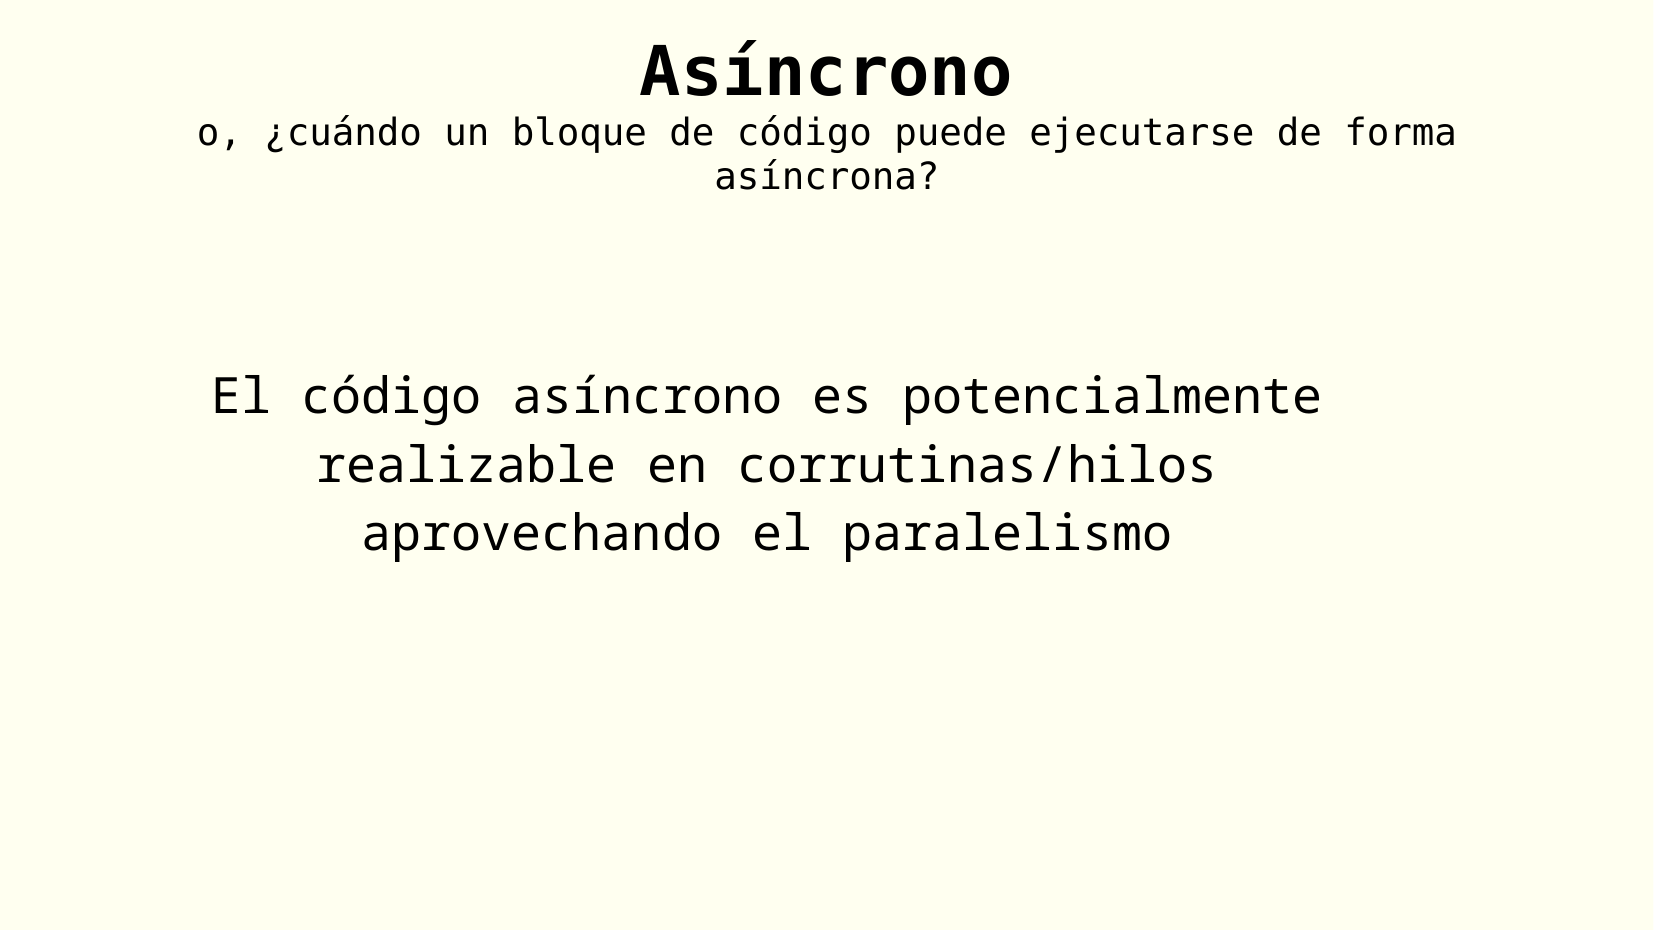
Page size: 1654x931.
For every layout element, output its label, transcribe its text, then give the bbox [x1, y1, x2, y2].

text_box El código asíncrono es potencialmente realizable en corrutinas/hilos aprovechando el paralelismo [197, 353, 1441, 554]
title Asíncrono o, ¿cuándo un bloque de código puede ejecutarse de forma asíncrona? [82, 31, 1571, 199]
